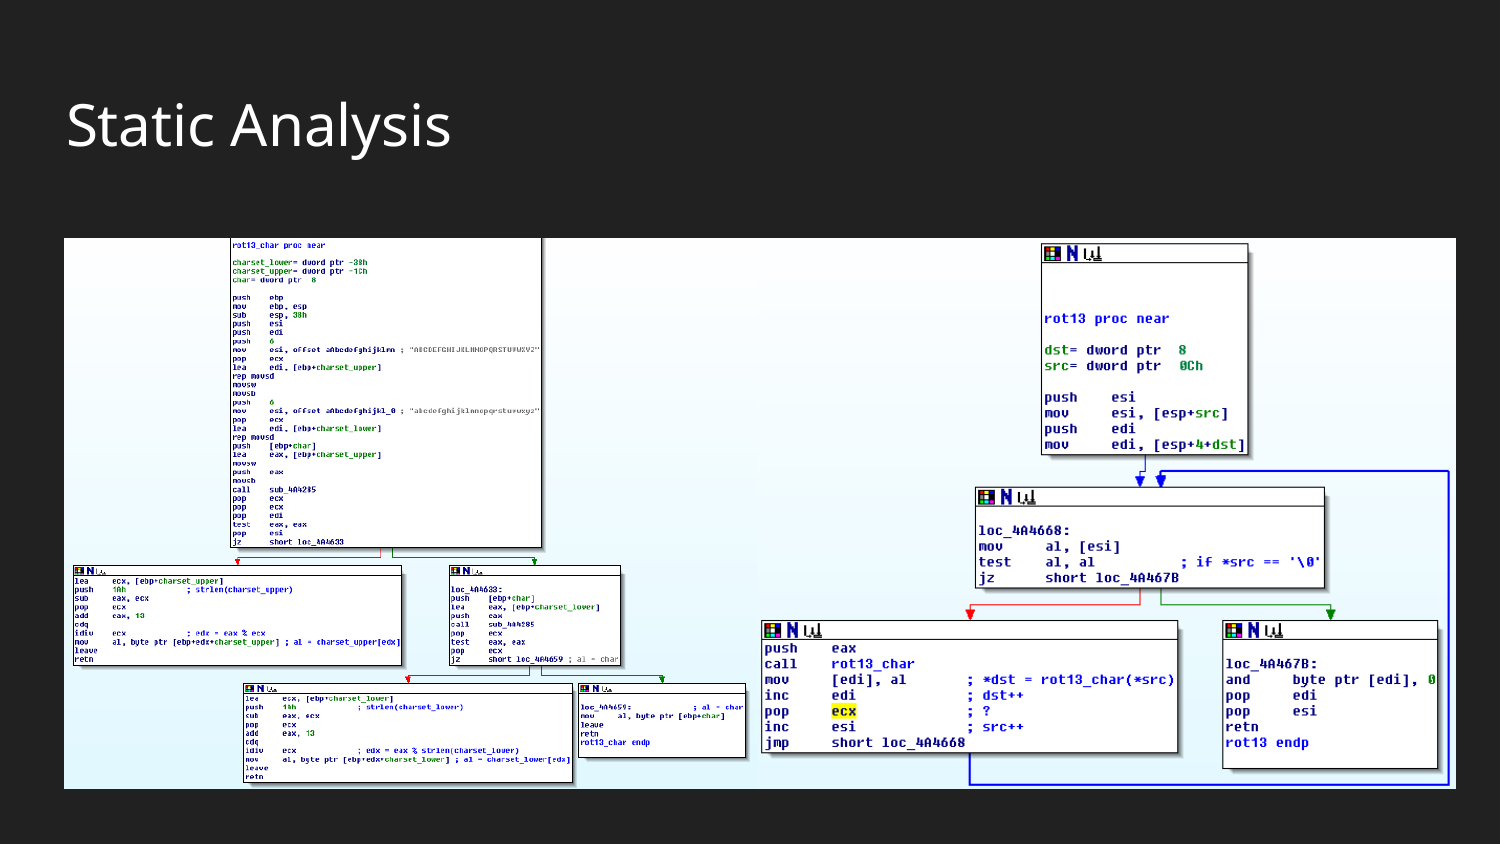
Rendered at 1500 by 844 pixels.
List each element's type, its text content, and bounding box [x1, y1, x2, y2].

title Static Analysis [51, 72, 1449, 167]
picture [64, 238, 1456, 789]
